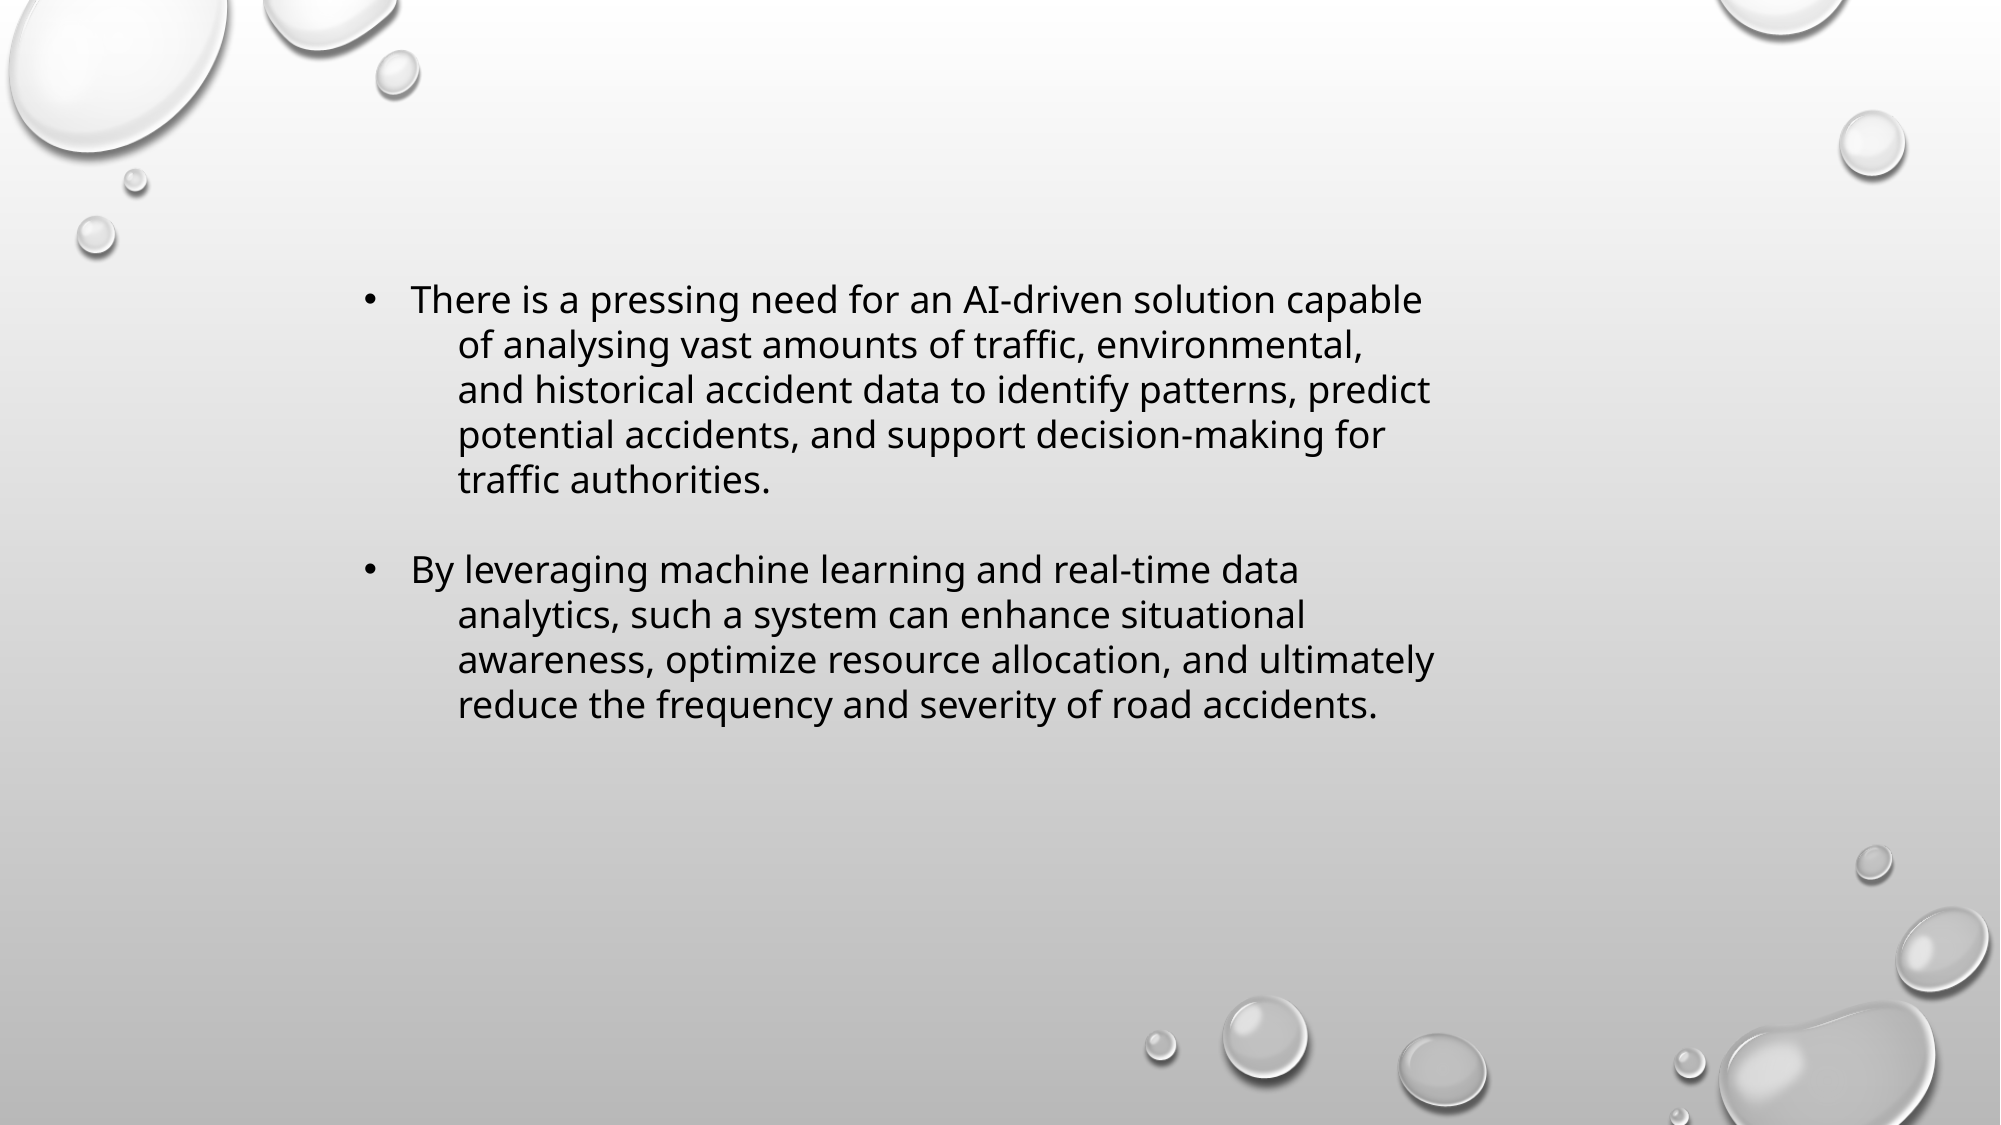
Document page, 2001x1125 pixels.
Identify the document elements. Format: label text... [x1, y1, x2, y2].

text_box There is a pressing need for an AI-driven solution capable of analysing vast amounts of traffic, environmental, and historical accident data to identify patterns, predict potential accidents, and support decision-making for traffic authorities. By leveraging machine learning and real-time data analytics, such a system can enhance situational awareness, optimize resource allocation, and ultimately reduce the frequency and severity of road accidents. [348, 223, 1454, 739]
